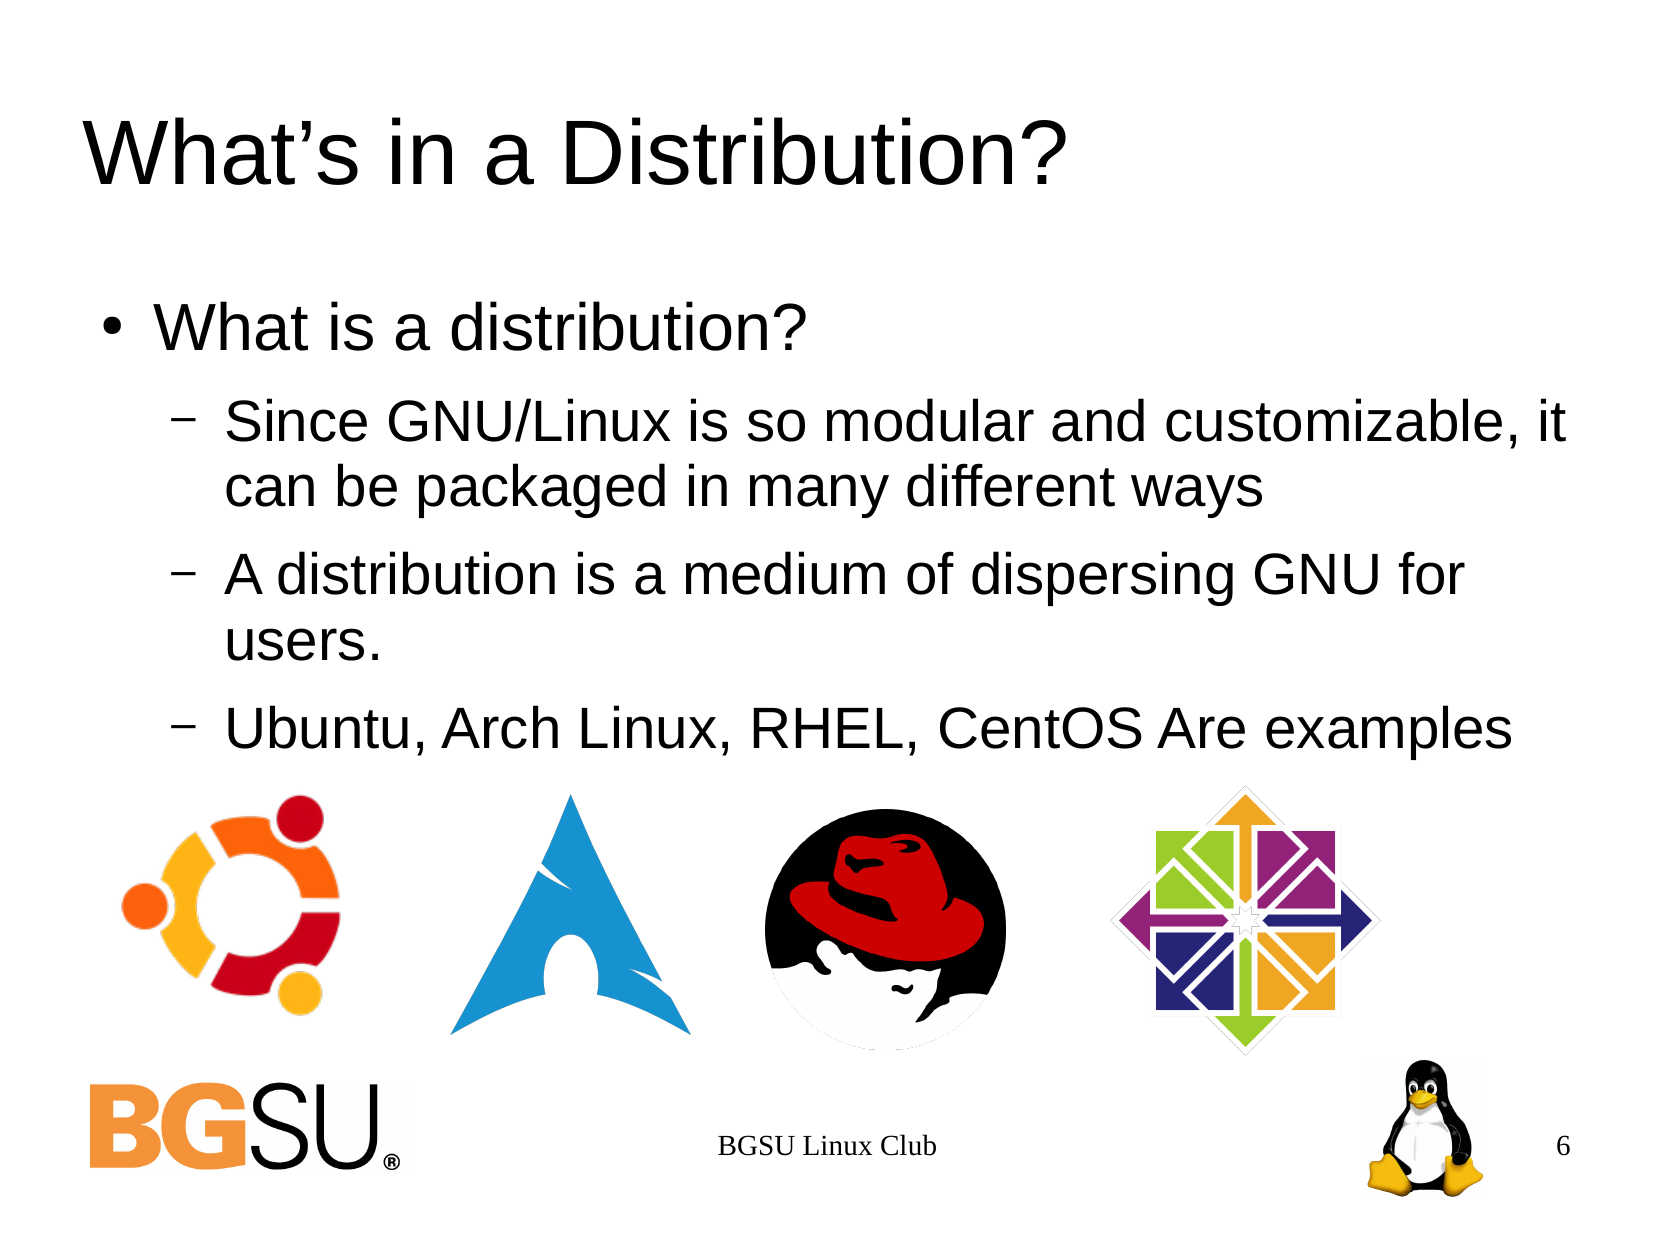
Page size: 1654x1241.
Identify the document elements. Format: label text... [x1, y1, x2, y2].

list What is a distribution? Since GNU/Linux is so modular and customizable, it can be packaged in many different ways A distribution is a medium of dispersing GNU for users. Ubuntu, Arch Linux, RHEL, CentOS Are examples [82, 290, 1571, 1010]
picture [1365, 1057, 1486, 1201]
picture [1110, 785, 1381, 1056]
picture [765, 809, 1006, 1051]
picture [450, 794, 691, 1036]
picture [75, 749, 388, 1063]
picture [90, 1082, 409, 1171]
title What’s in a Distribution? [82, 49, 1571, 257]
